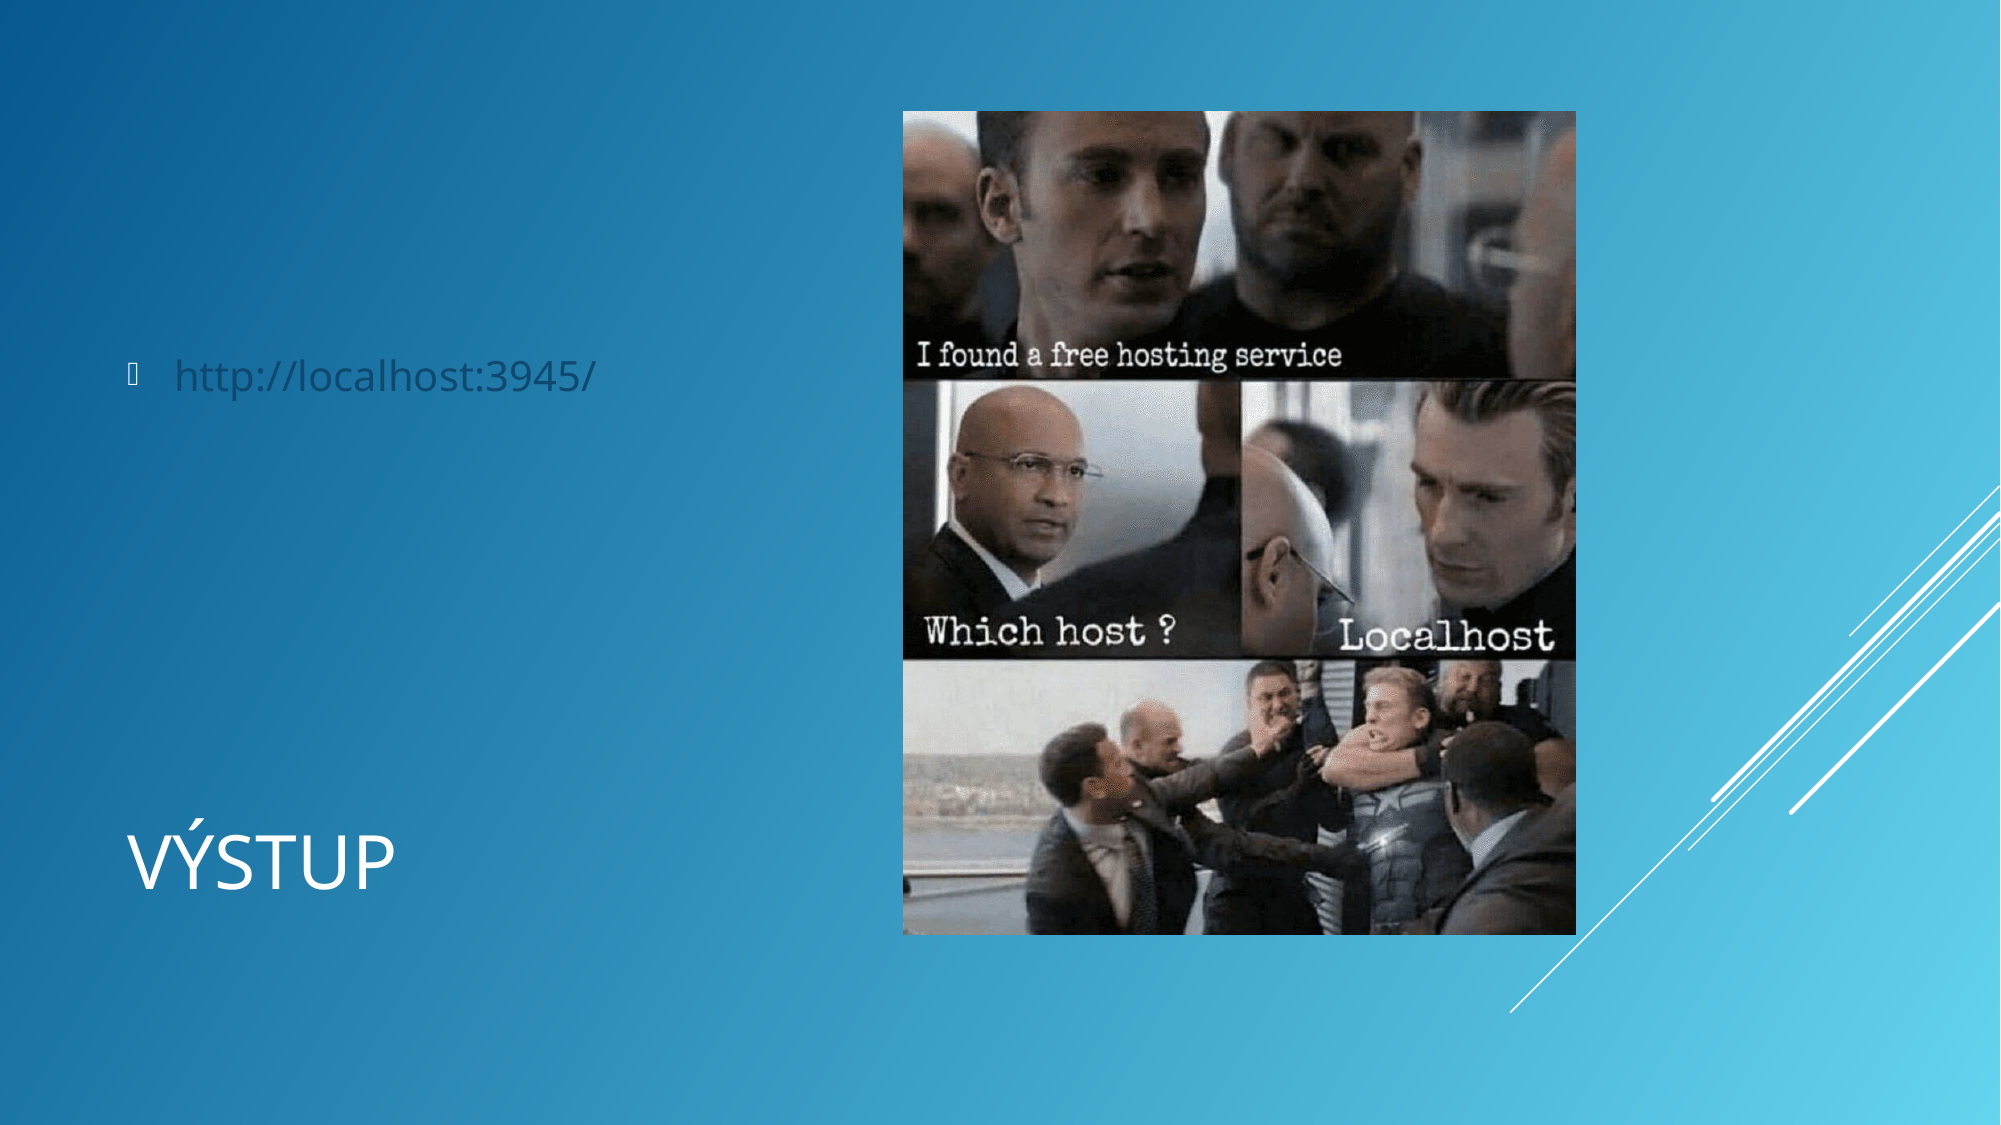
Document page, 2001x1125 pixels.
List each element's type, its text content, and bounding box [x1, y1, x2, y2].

title Výstup [112, 736, 1513, 984]
picture [903, 111, 1576, 935]
list http://localhost:3945/ [112, 112, 903, 706]
